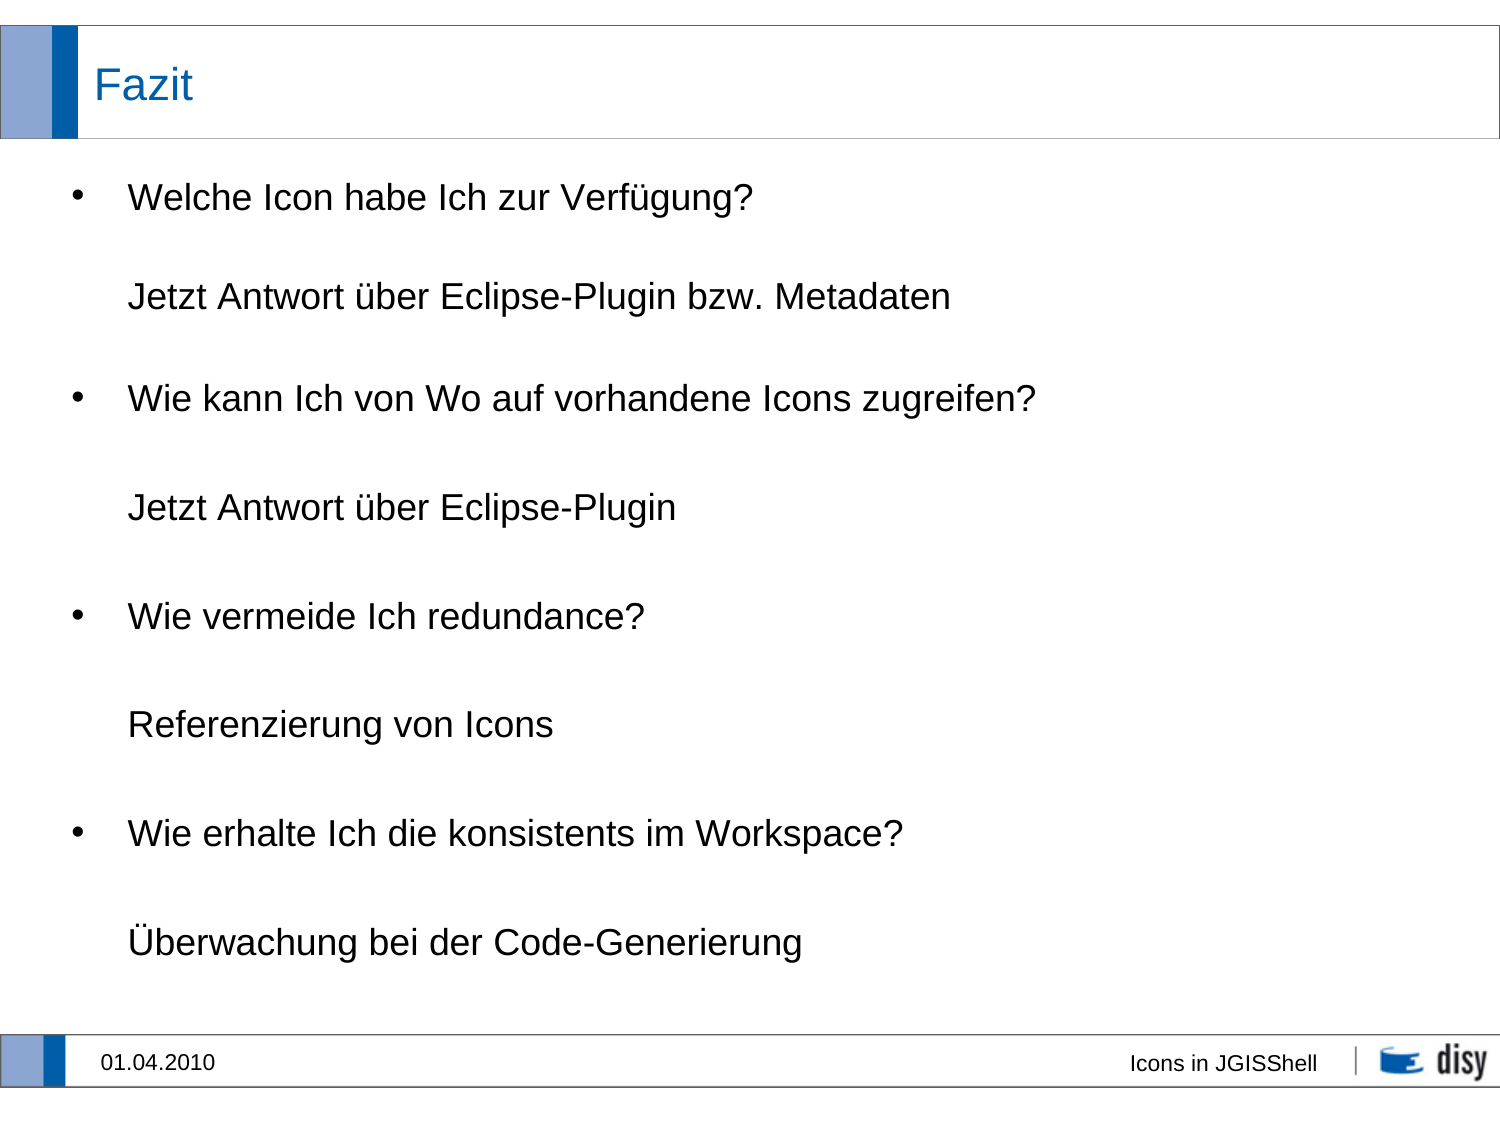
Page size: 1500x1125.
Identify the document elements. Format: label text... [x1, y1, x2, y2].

picture [0, 25, 1500, 139]
picture [0, 1034, 1500, 1088]
title Fazit [79, 33, 1459, 132]
list Welche Icon habe Ich zur Verfügung? Jetzt Antwort über Eclipse-Plugin bzw. Metadaten Wie kann Ich von Wo auf vorhandene Icons zugreifen? Jetzt Antwort über Eclipse-Plugin Wie vermeide Ich redundance? Referenzierung von Icons Wie erhalte Ich die konsistents im Workspace? Überwachung bei der Code-Generierung [56, 164, 1435, 975]
